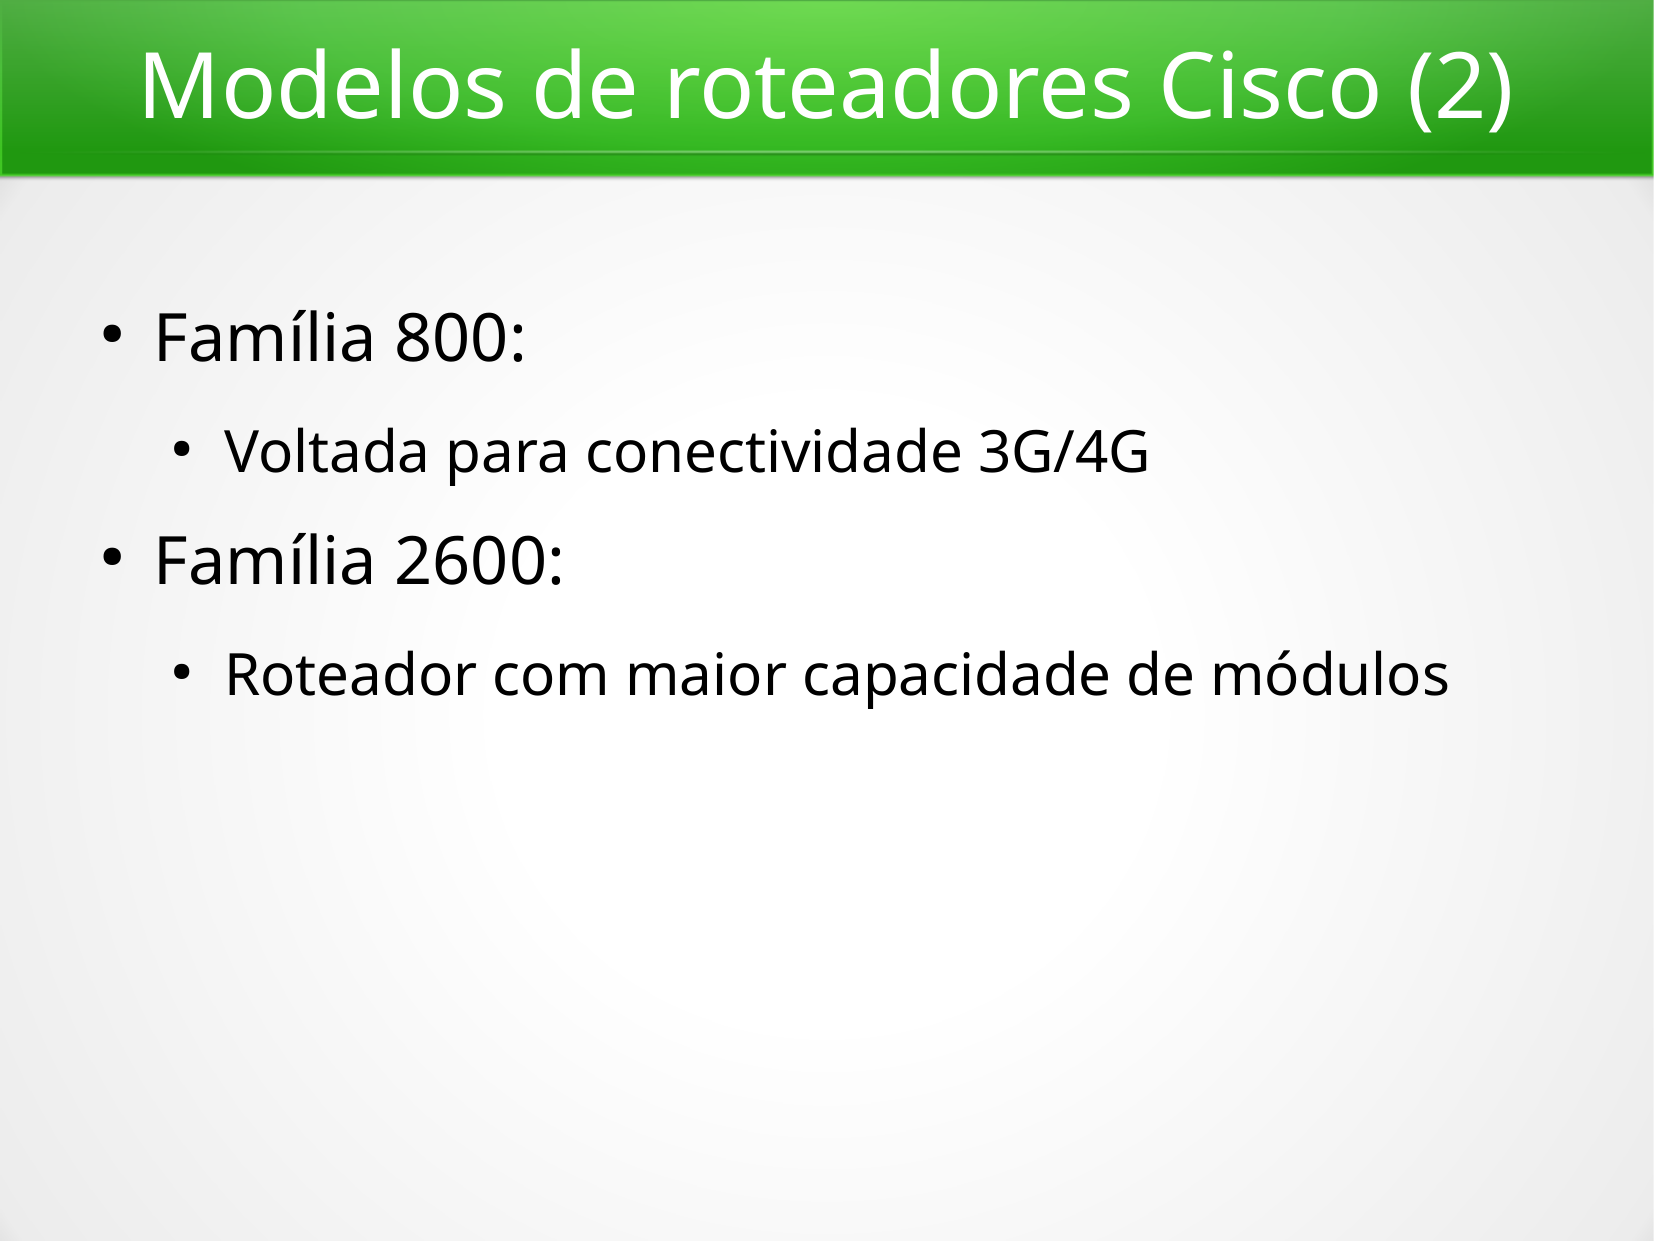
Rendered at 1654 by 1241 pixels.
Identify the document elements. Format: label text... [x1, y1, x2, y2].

picture [0, 0, 1654, 1241]
title Modelos de roteadores Cisco (2) [82, 11, 1571, 154]
list Família 800: Voltada para conectividade 3G/4G Família 2600: Roteador com maior capacidade de módulos [82, 290, 1571, 1010]
